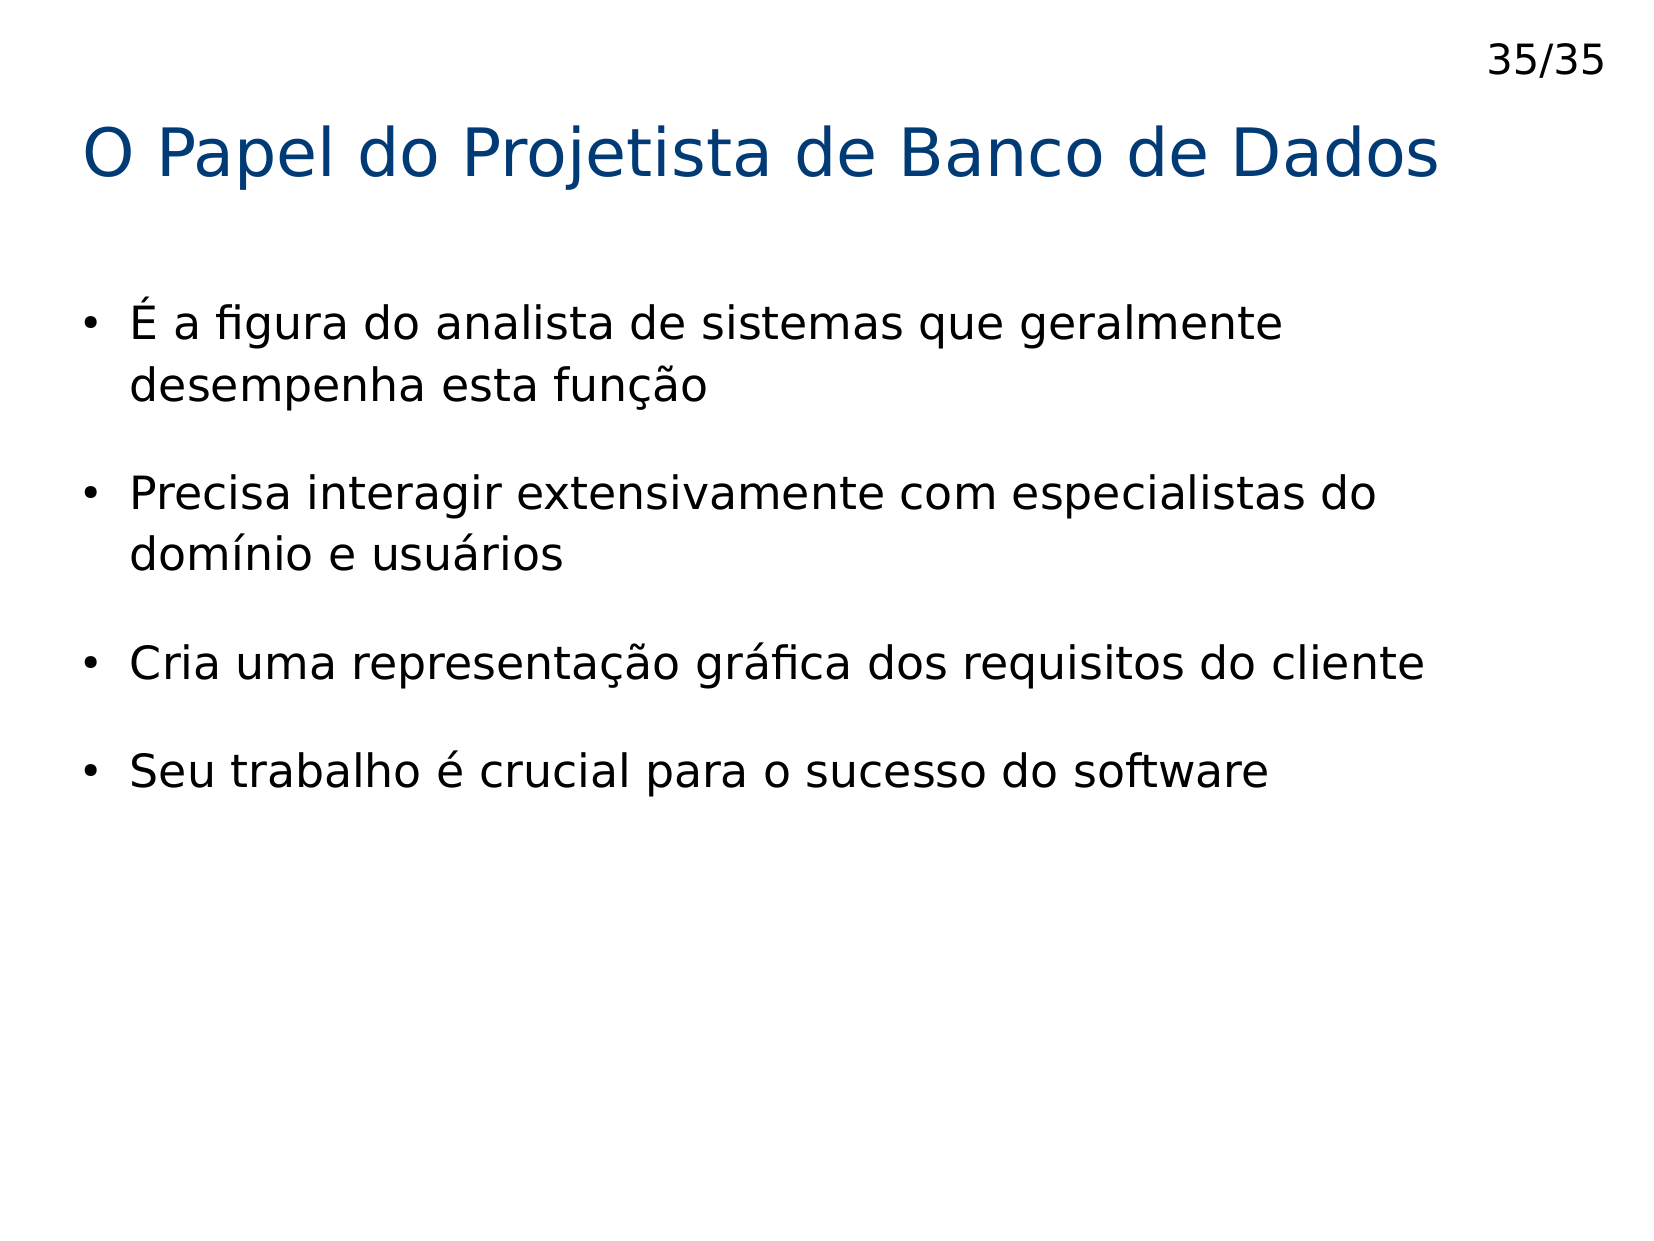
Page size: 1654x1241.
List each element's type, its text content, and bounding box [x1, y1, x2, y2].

title O Papel do Projetista de Banco de Dados [82, 82, 1571, 224]
list É a figura do analista de sistemas que geralmente desempenha esta função Precisa interagir extensivamente com especialistas do domínio e usuários Cria uma representação gráfica dos requisitos do cliente Seu trabalho é crucial para o sucesso do software [82, 289, 1571, 1108]
